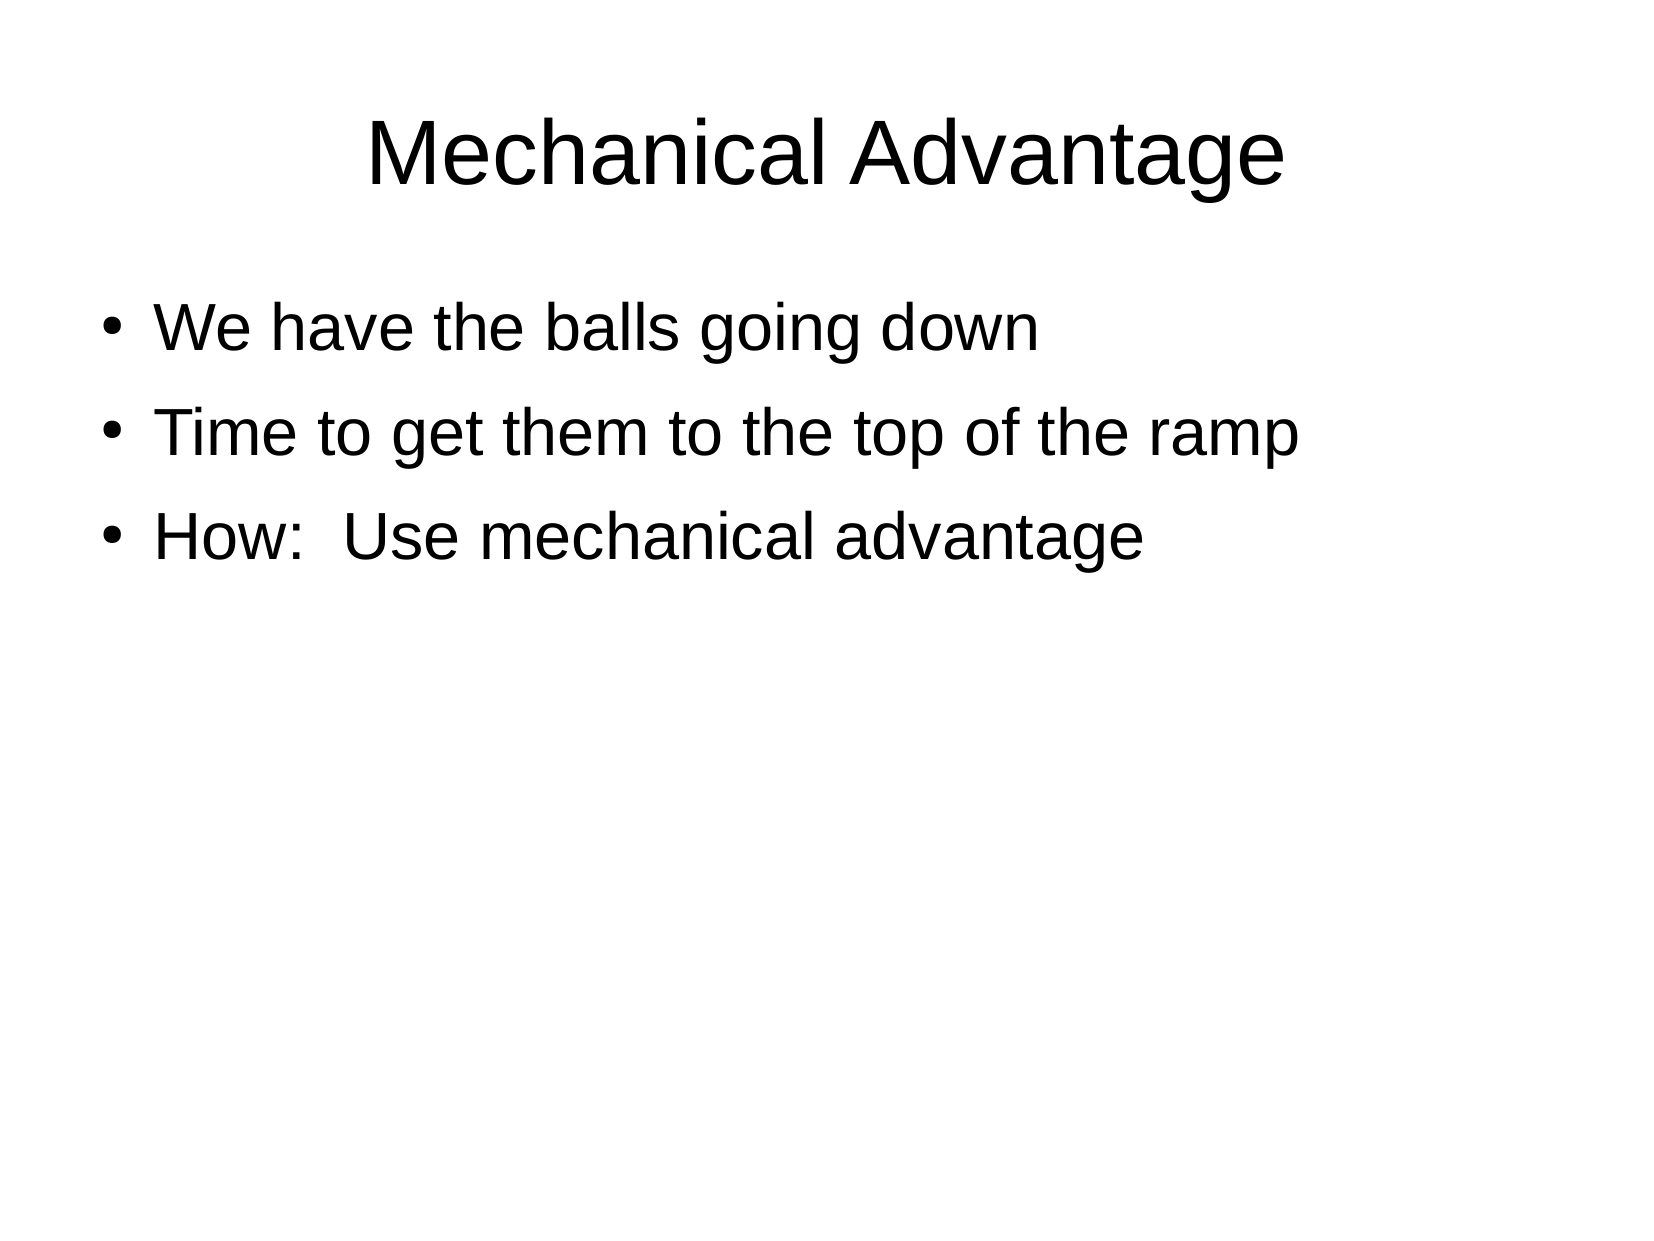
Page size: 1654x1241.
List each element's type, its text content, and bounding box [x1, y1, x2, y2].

list We have the balls going down Time to get them to the top of the ramp How: Use mechanical advantage [82, 290, 1571, 1010]
title Mechanical Advantage [82, 49, 1571, 257]
